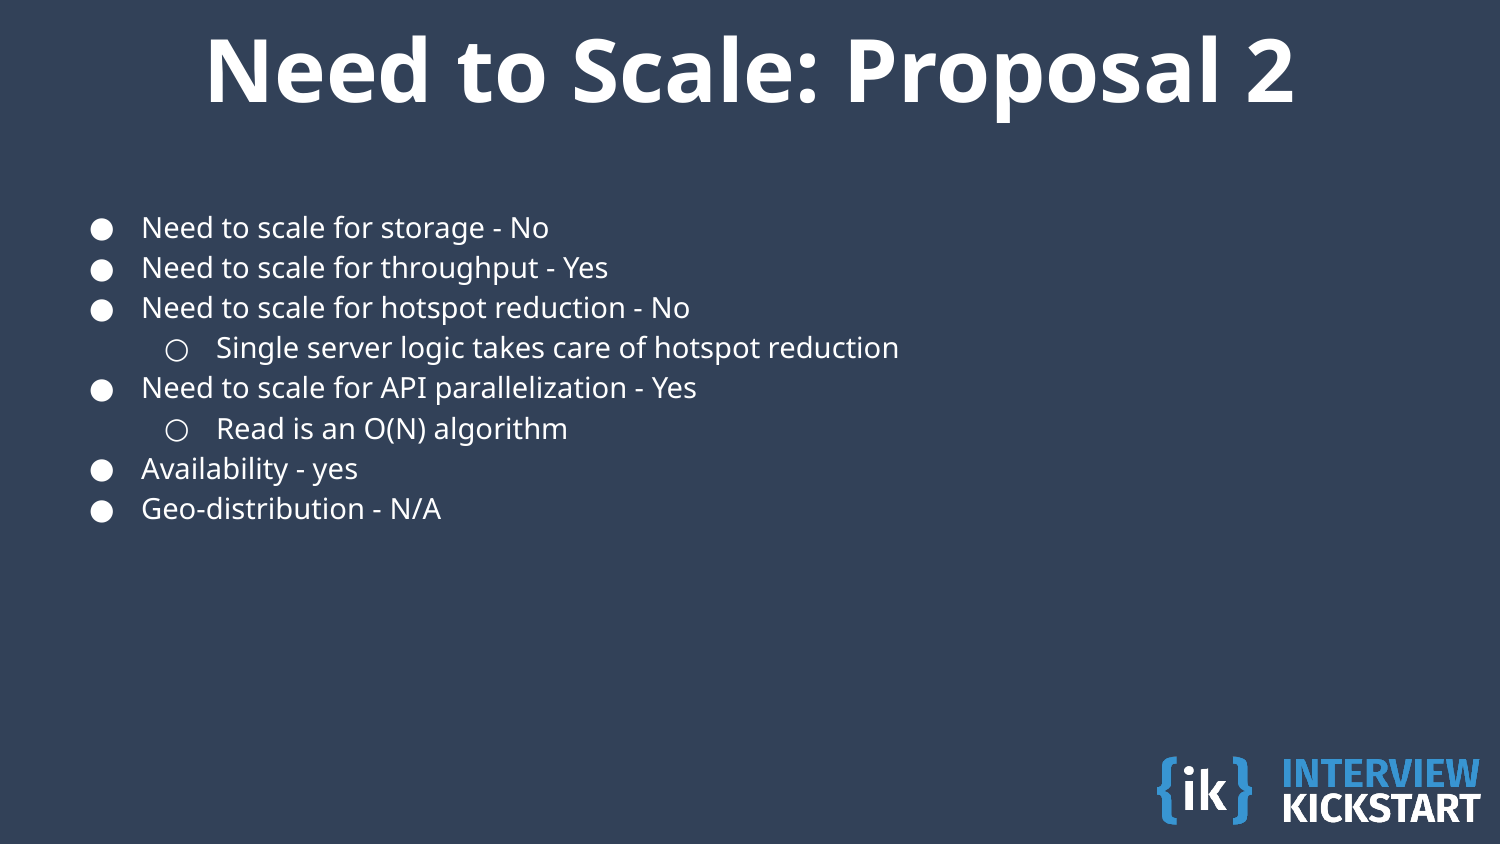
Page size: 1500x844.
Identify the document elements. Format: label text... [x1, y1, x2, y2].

list Need to scale for storage - No Need to scale for throughput - Yes Need to scale for hotspot reduction - No Single server logic takes care of hotspot reduction Need to scale for API parallelization - Yes Read is an O(N) algorithm Availability - yes Geo-distribution - N/A [51, 189, 1449, 750]
title Need to Scale: Proposal 2 [51, 0, 1449, 94]
picture [1151, 751, 1491, 830]
